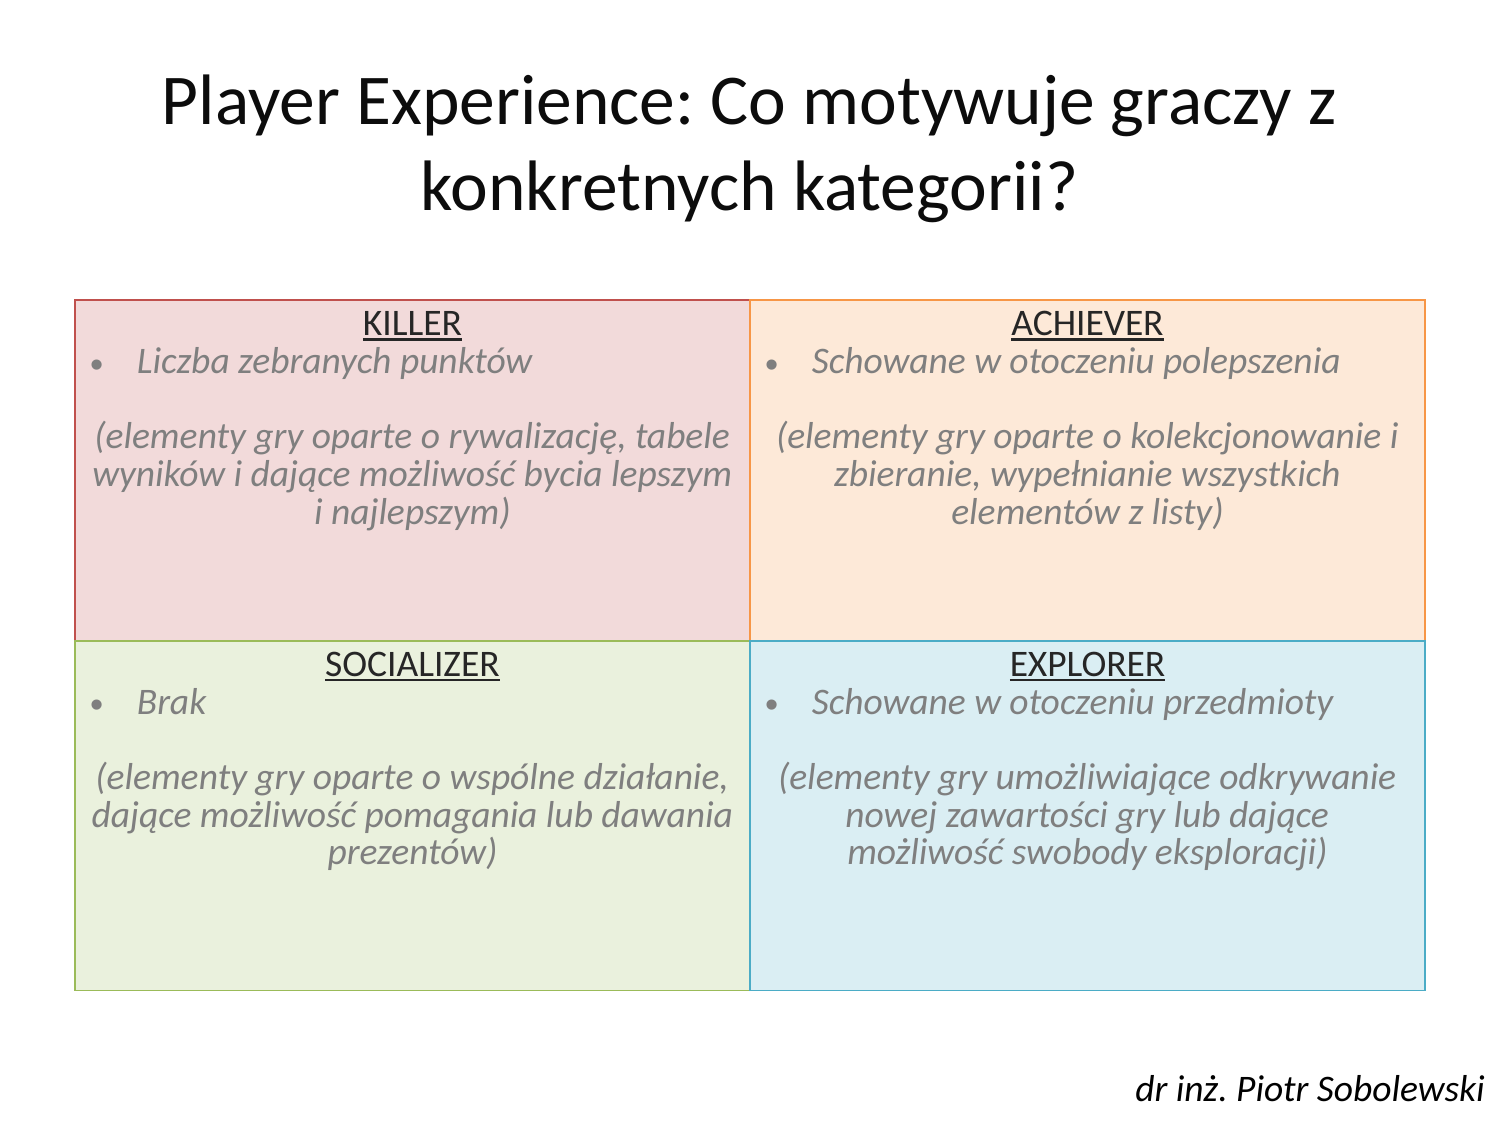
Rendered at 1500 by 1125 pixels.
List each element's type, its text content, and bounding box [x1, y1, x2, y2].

table_cell SOCIALIZER Brak (elementy gry oparte o wspólne działanie, dające możliwość pomagania lub dawania prezentów) [76, 642, 749, 990]
table_header KILLER Liczba zebranych punktów (elementy gry oparte o rywalizację, tabele wyników i dające możliwość bycia lepszym i najlepszym) [76, 301, 749, 640]
text_box dr inż. Piotr Sobolewski [823, 1049, 1500, 1125]
title Player Experience: Co motywuje graczy z konkretnych kategorii? [75, 45, 1425, 233]
table_cell EXPLORER Schowane w otoczeniu przedmioty (elementy gry umożliwiające odkrywanie nowej zawartości gry lub dające możliwość swobody eksploracji) [751, 642, 1424, 990]
table_header ACHIEVER Schowane w otoczeniu polepszenia (elementy gry oparte o kolekcjonowanie i zbieranie, wypełnianie wszystkich elementów z listy) [751, 301, 1424, 640]
